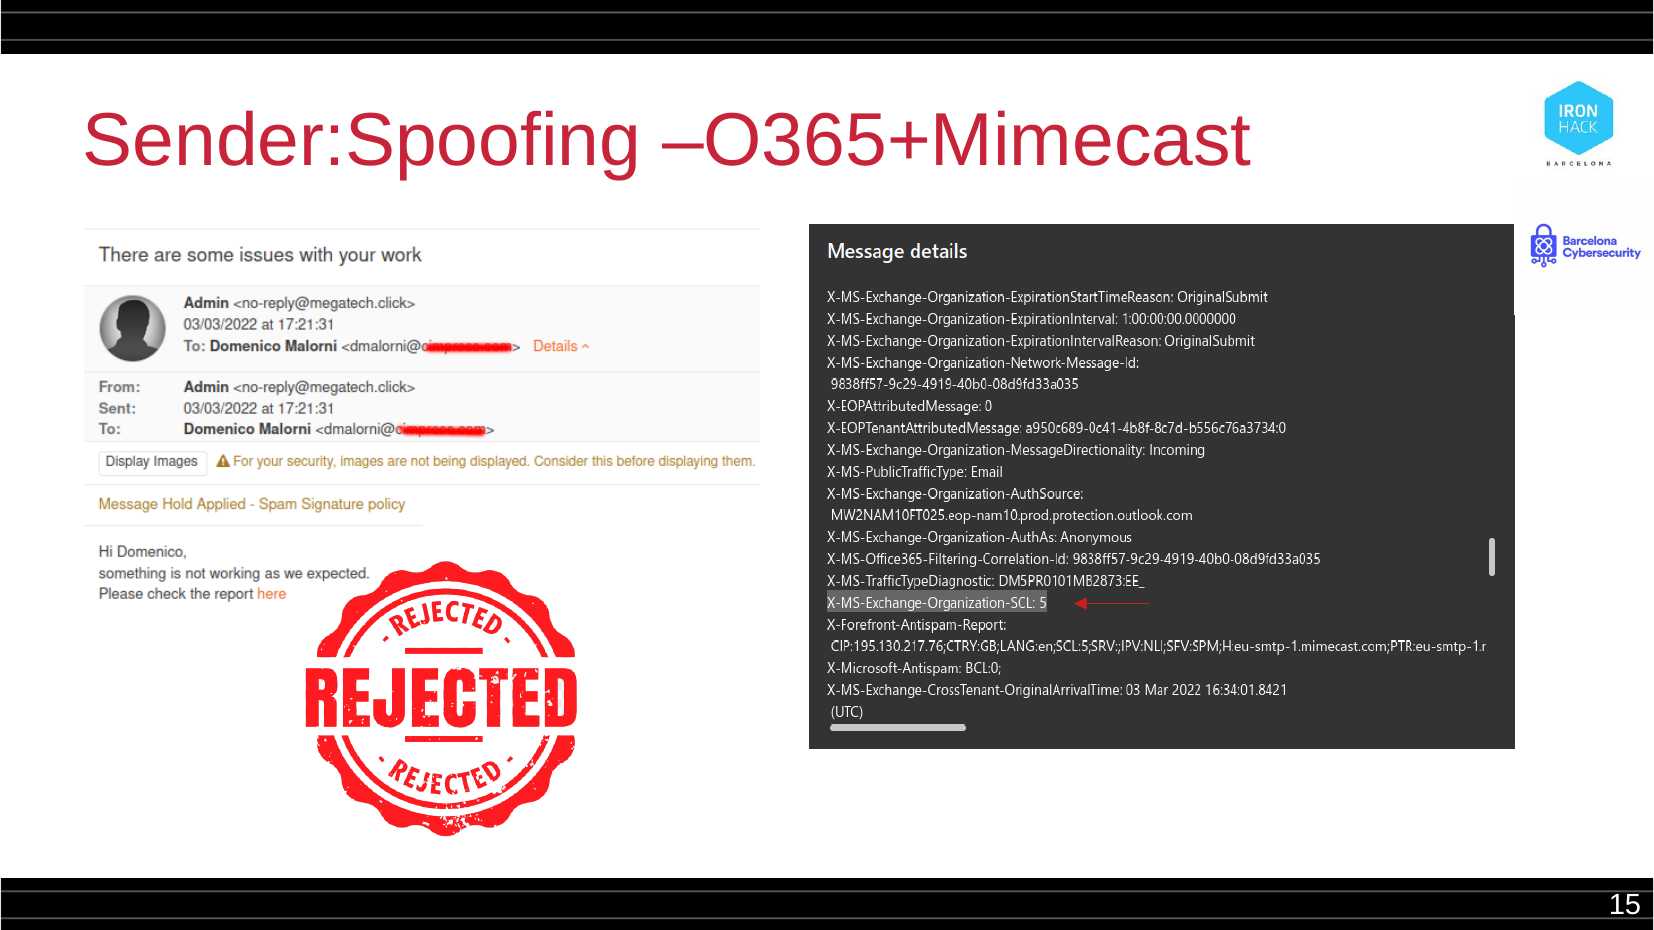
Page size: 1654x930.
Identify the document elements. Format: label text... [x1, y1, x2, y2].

picture [0, 878, 1654, 930]
picture [809, 67, 1650, 749]
picture [84, 224, 760, 870]
text_box Sender:Spoofing –O365+Mimecast [82, 57, 1571, 213]
picture [0, 0, 1654, 54]
